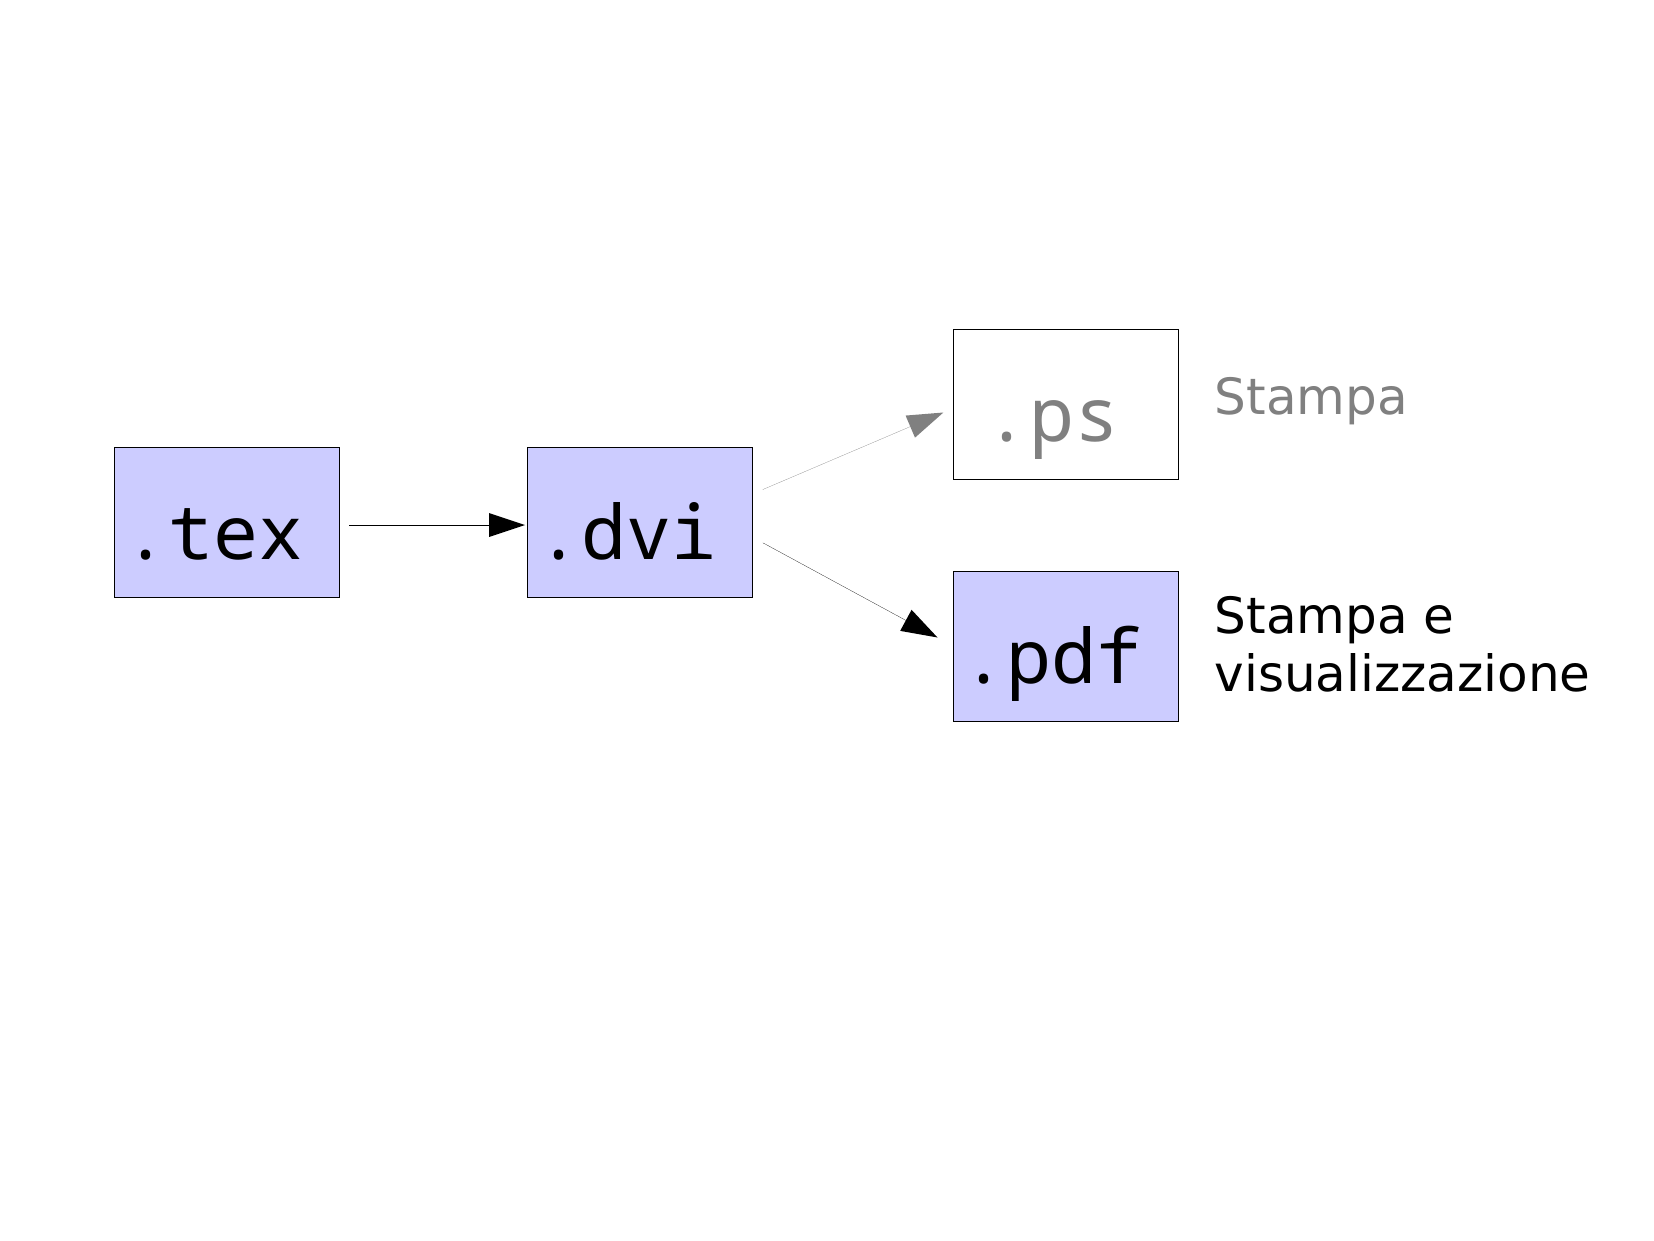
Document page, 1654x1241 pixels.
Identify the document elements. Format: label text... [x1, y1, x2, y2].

text_box .ps [931, 353, 1173, 454]
text_box .tex [92, 471, 334, 572]
text_box [953, 571, 1179, 722]
text_box .pdf [931, 595, 1173, 696]
text_box [953, 329, 1179, 480]
text_box Stampa [1200, 360, 1501, 434]
text_box .dvi [506, 471, 748, 572]
text_box Stampa e visualizzazione [1200, 579, 1613, 711]
text_box [527, 447, 753, 598]
text_box [114, 447, 340, 598]
